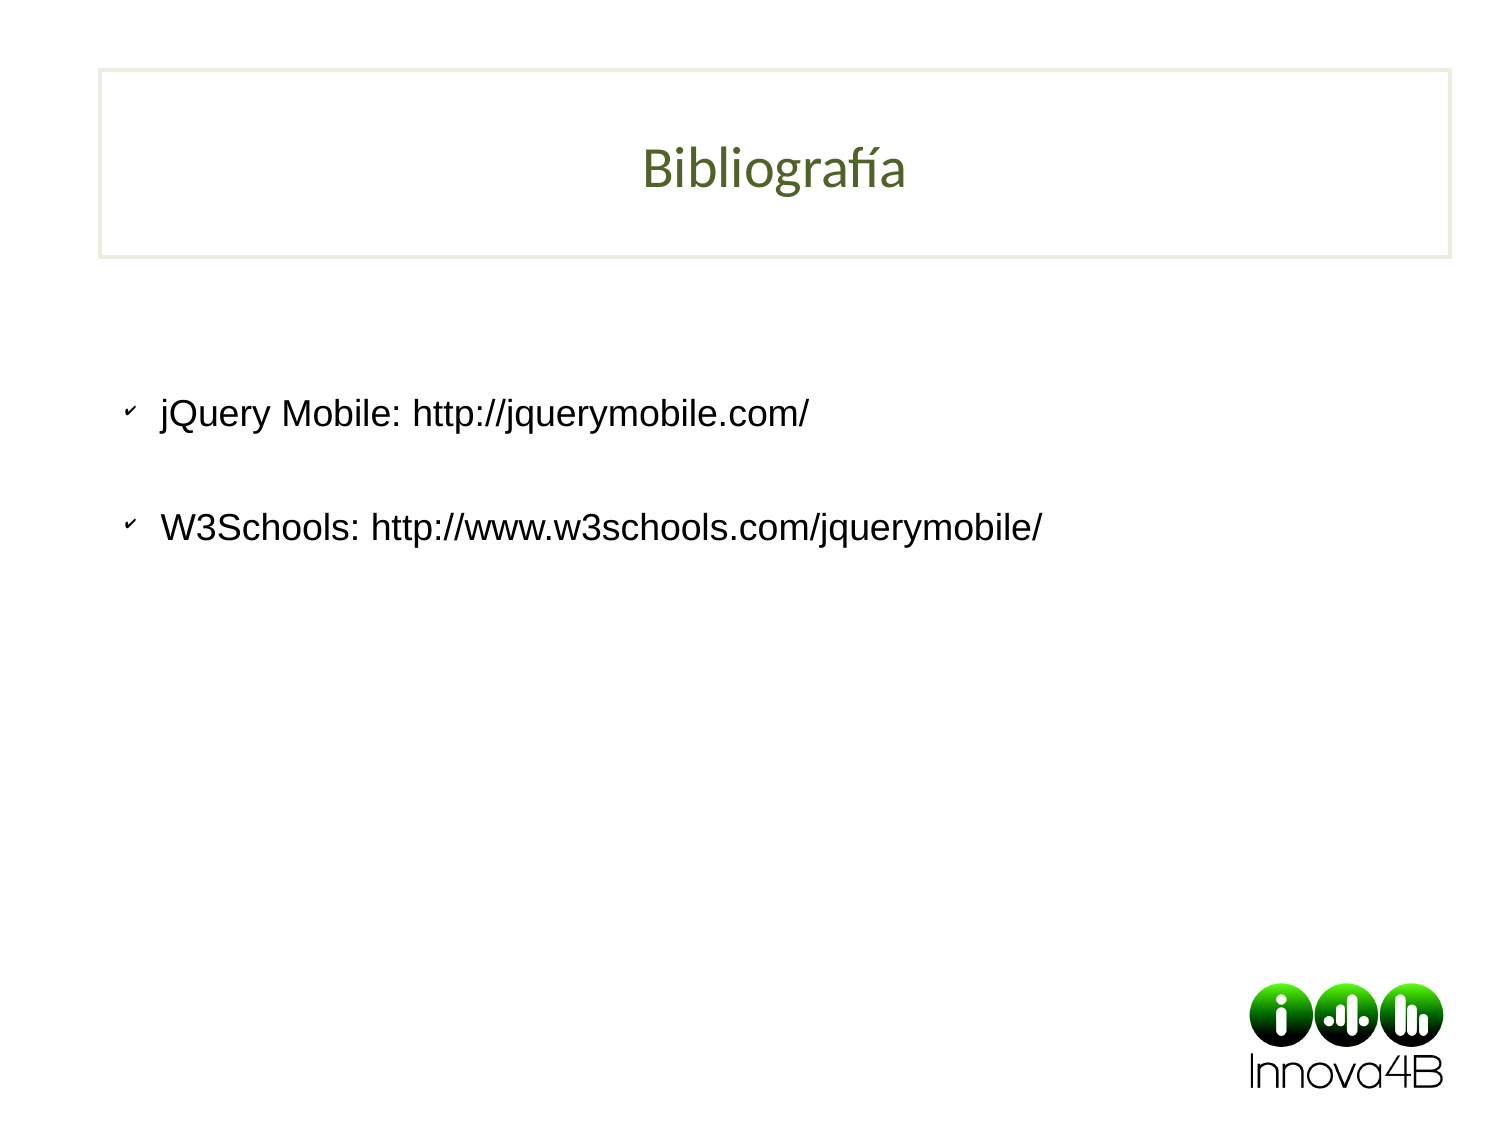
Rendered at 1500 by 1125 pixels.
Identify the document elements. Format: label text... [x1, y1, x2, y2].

text_box jQuery Mobile: http://jquerymobile.com/ W3Schools: http://www.w3schools.com/jquerymobile/ [74, 324, 1425, 1005]
picture [1246, 975, 1447, 1094]
text_box Bibliografía [99, 70, 1450, 258]
